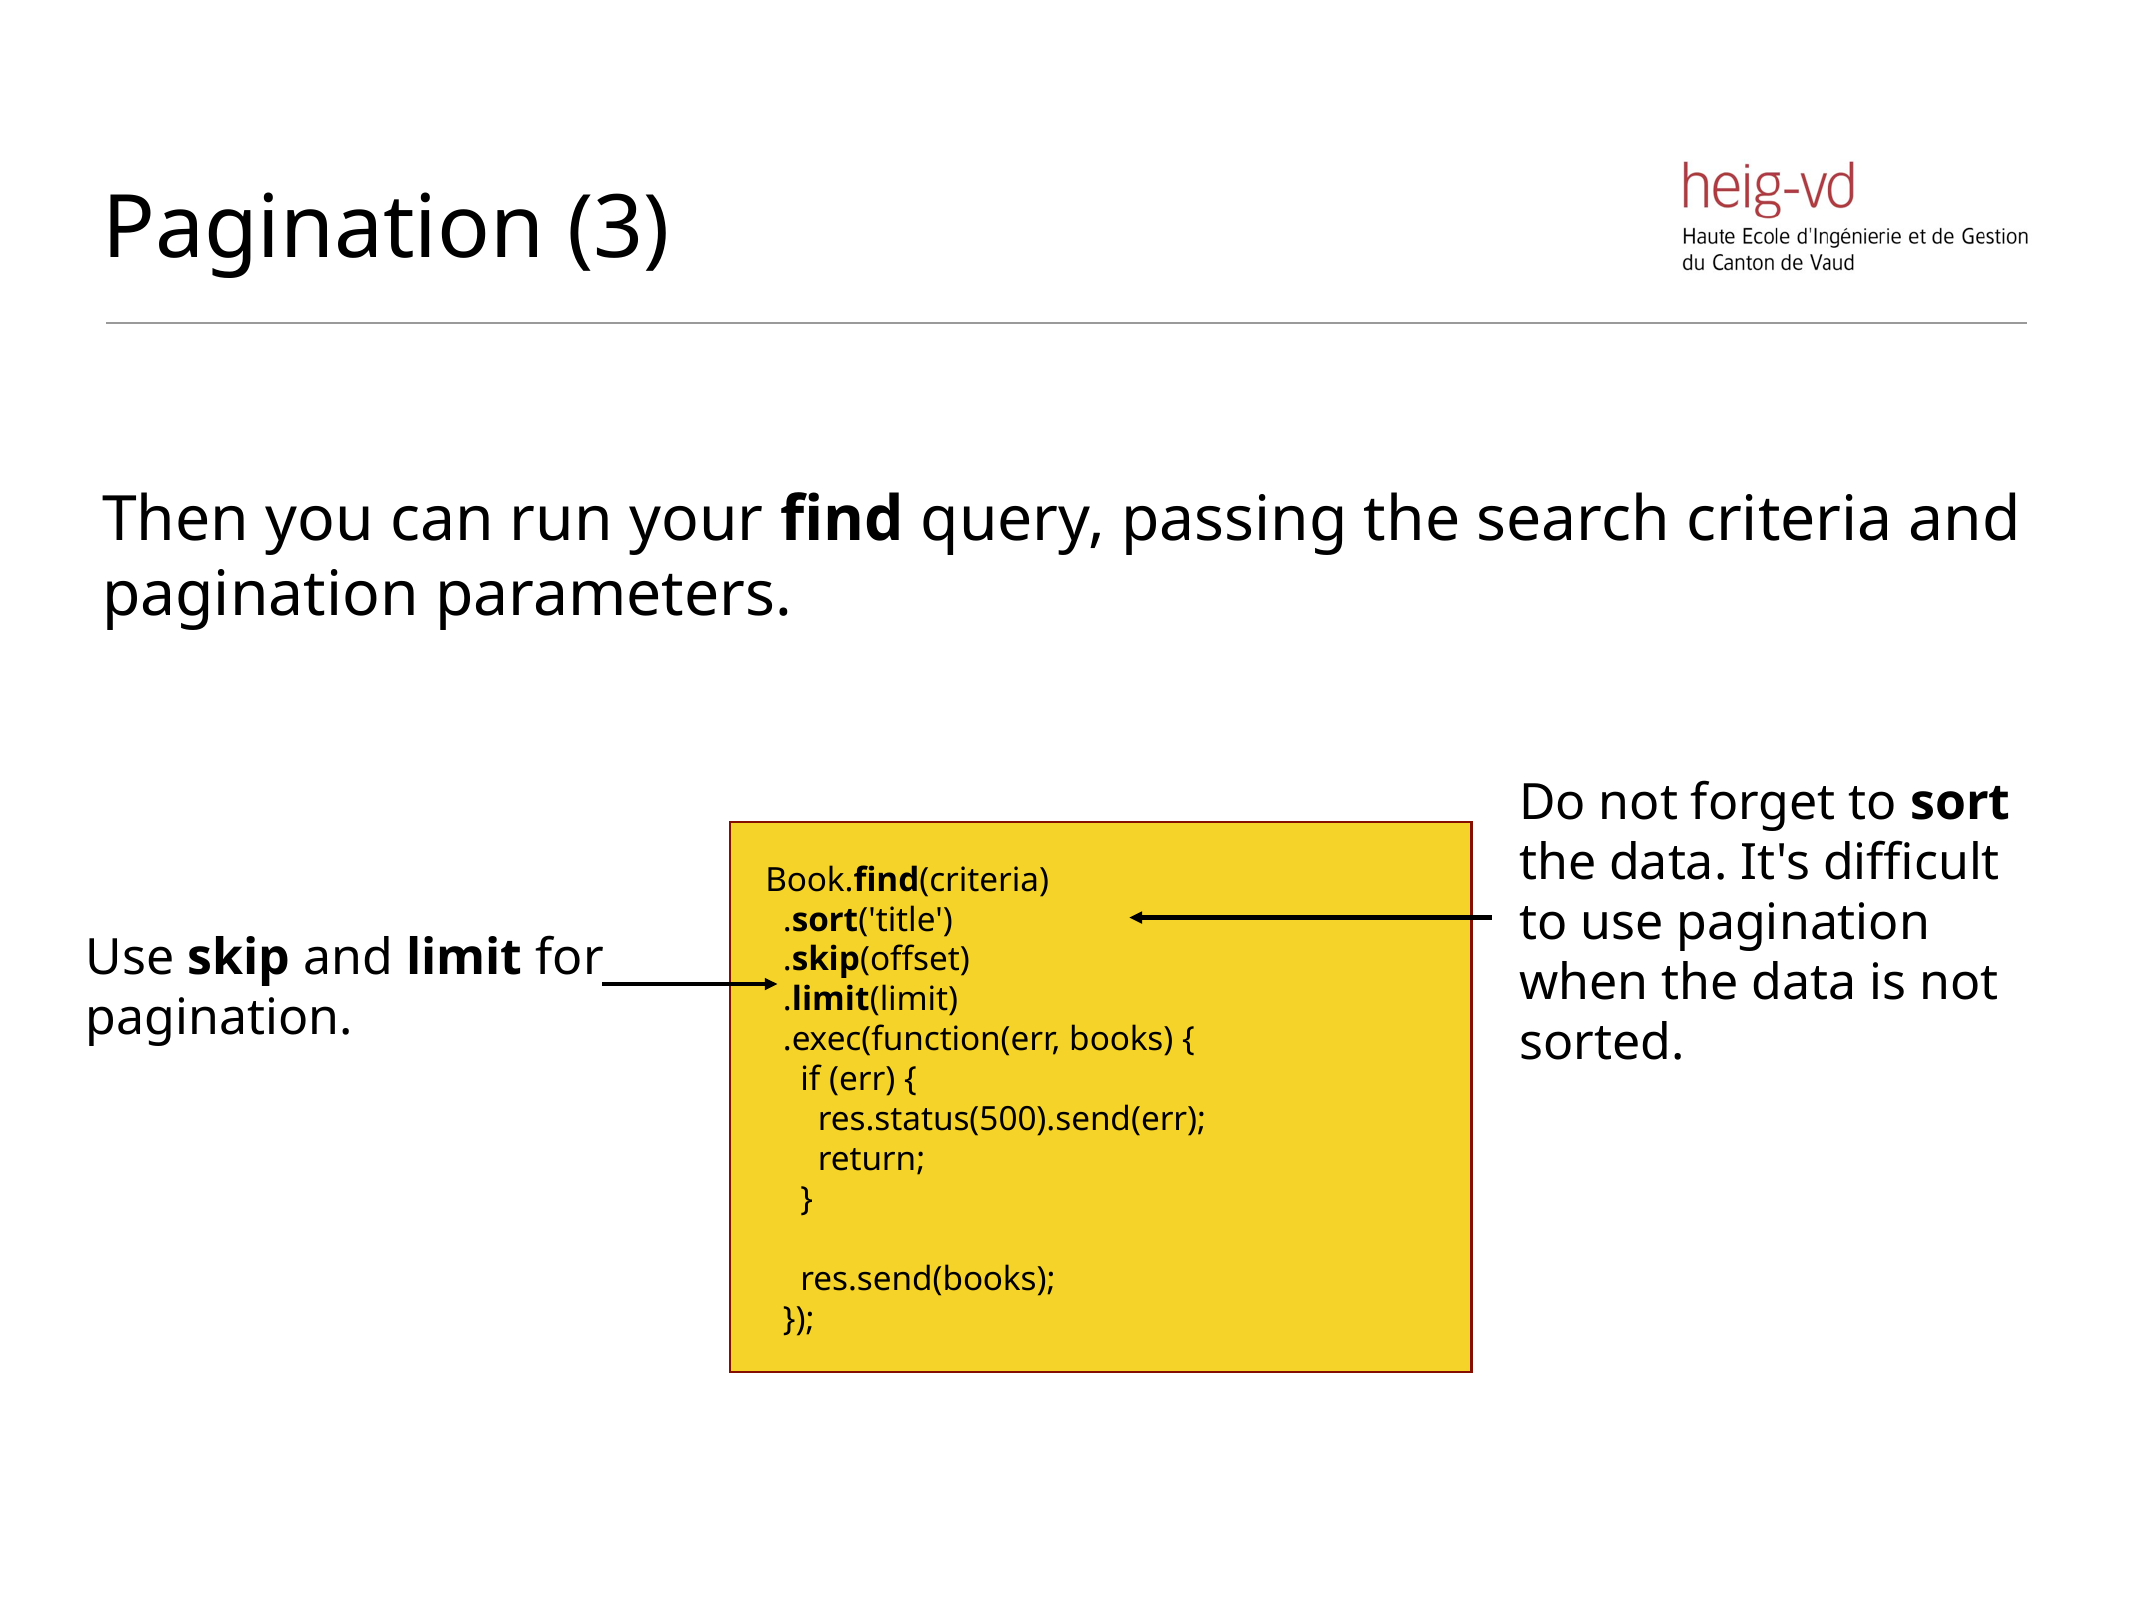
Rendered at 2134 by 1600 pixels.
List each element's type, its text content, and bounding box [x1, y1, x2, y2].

text_box Do not forget to sort the data. It's difficult to use pagination when the data is not sorted. [1510, 760, 2056, 1078]
text_box Use skip and limit for pagination. [77, 915, 623, 1053]
text_box Book.find(criteria) .sort('title') .skip(offset) .limit(limit) .exec(function(err, books) { if (err) { res.status(500).send(err); return; } res.send(books); }); [729, 822, 1472, 1373]
title Pagination (3) [93, 54, 2040, 284]
text_box Then you can run your find query, passing the search criteria and pagination parameters. [93, 469, 2040, 637]
